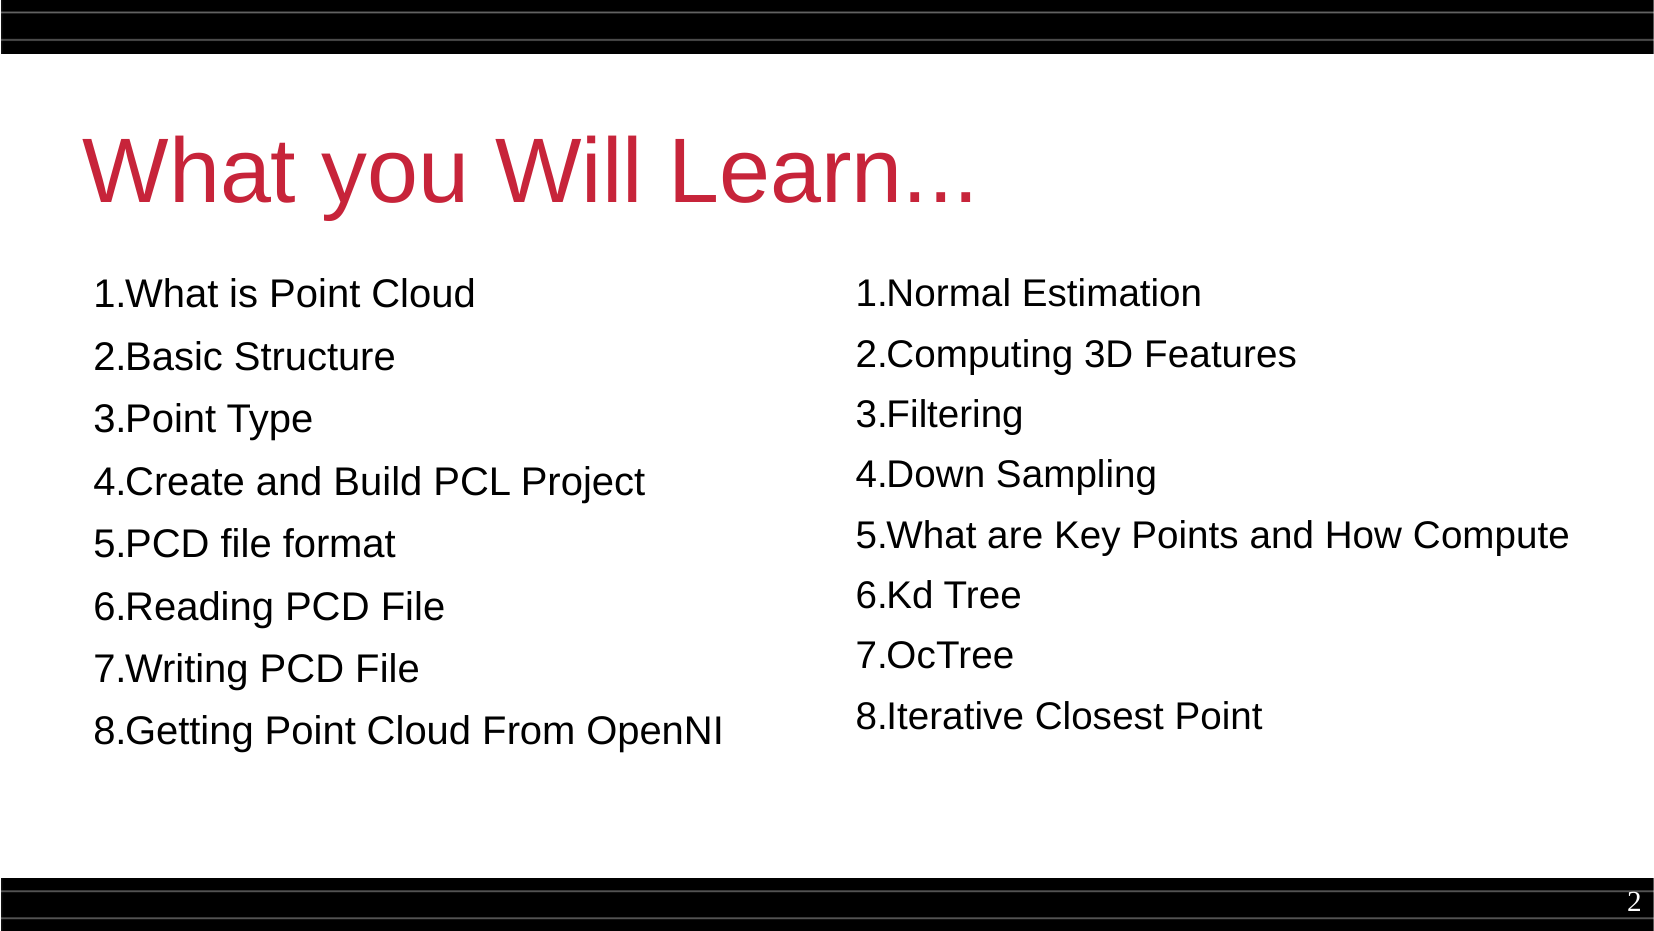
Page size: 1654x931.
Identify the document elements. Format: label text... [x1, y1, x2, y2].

picture [1, 0, 1654, 54]
picture [1, 878, 1654, 931]
title What you Will Learn... [82, 92, 1571, 249]
list Normal Estimation Computing 3D Features Filtering Down Sampling What are Key Points and How Compute Kd Tree OcTree Iterative Closest Point [845, 271, 1572, 758]
list What is Point Cloud Basic Structure Point Type Create and Build PCL Project PCD file format Reading PCD File Writing PCD File Getting Point Cloud From OpenNI [82, 271, 809, 758]
